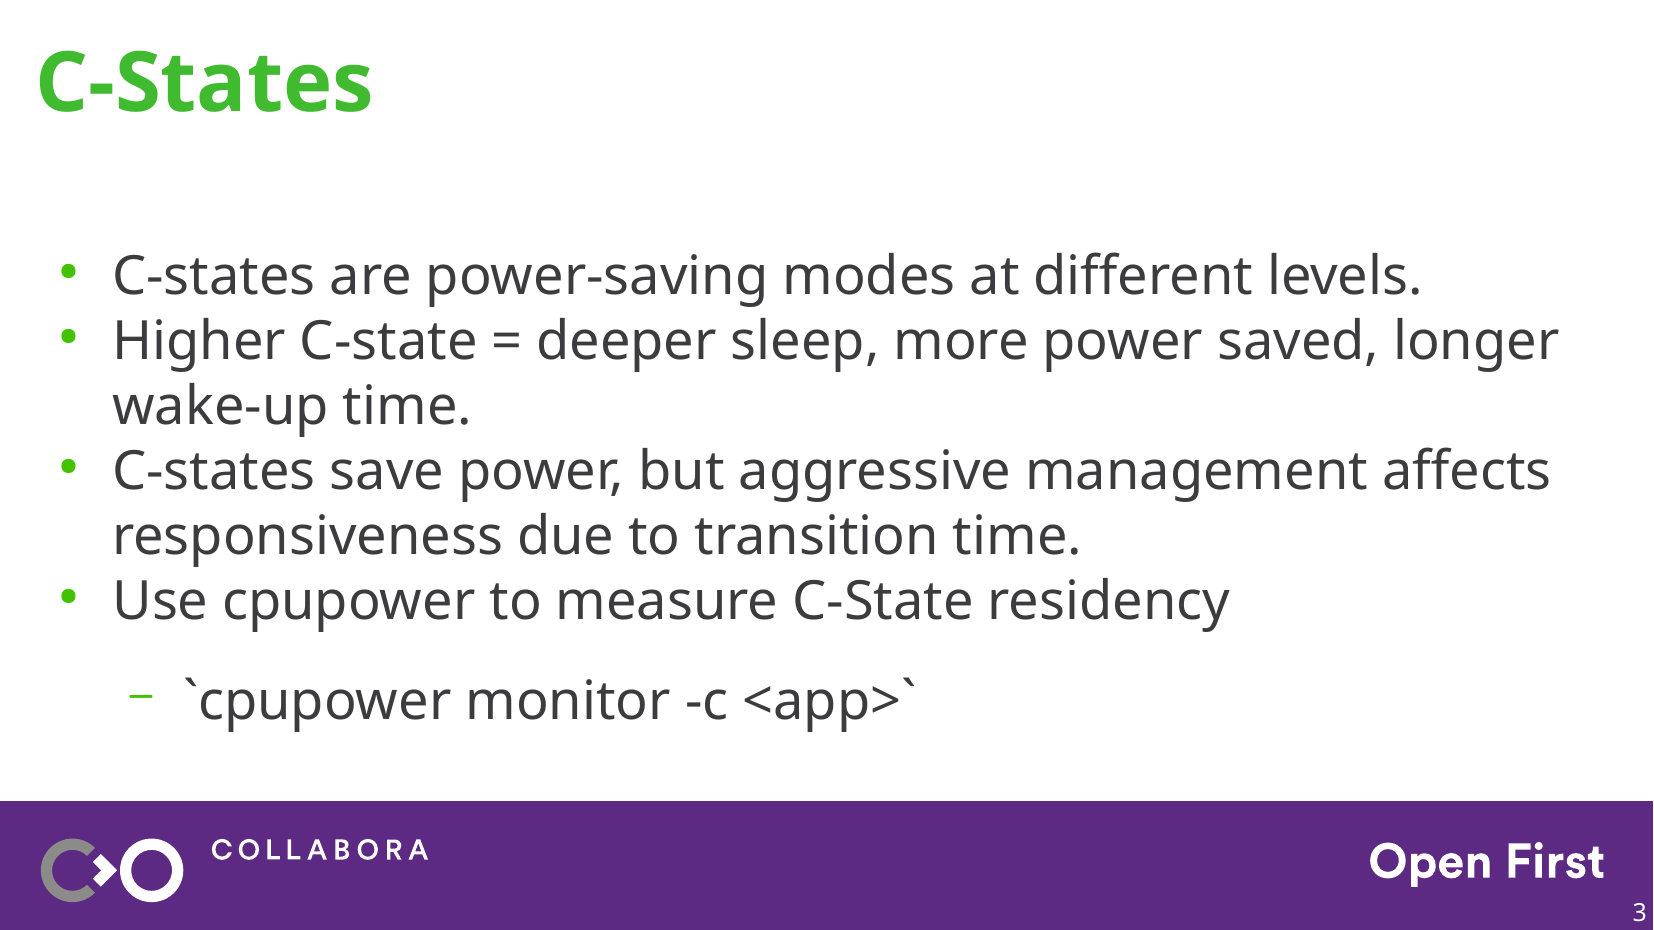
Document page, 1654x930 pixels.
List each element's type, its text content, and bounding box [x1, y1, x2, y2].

list C-states are power-saving modes at different levels. Higher C-state = deeper sleep, more power saved, longer wake-up time. C-states save power, but aggressive management affects responsiveness due to transition time. Use cpupower to measure C-State residency `cpupower monitor -c <app>` [41, 240, 1613, 804]
title C-States [35, 28, 1608, 192]
